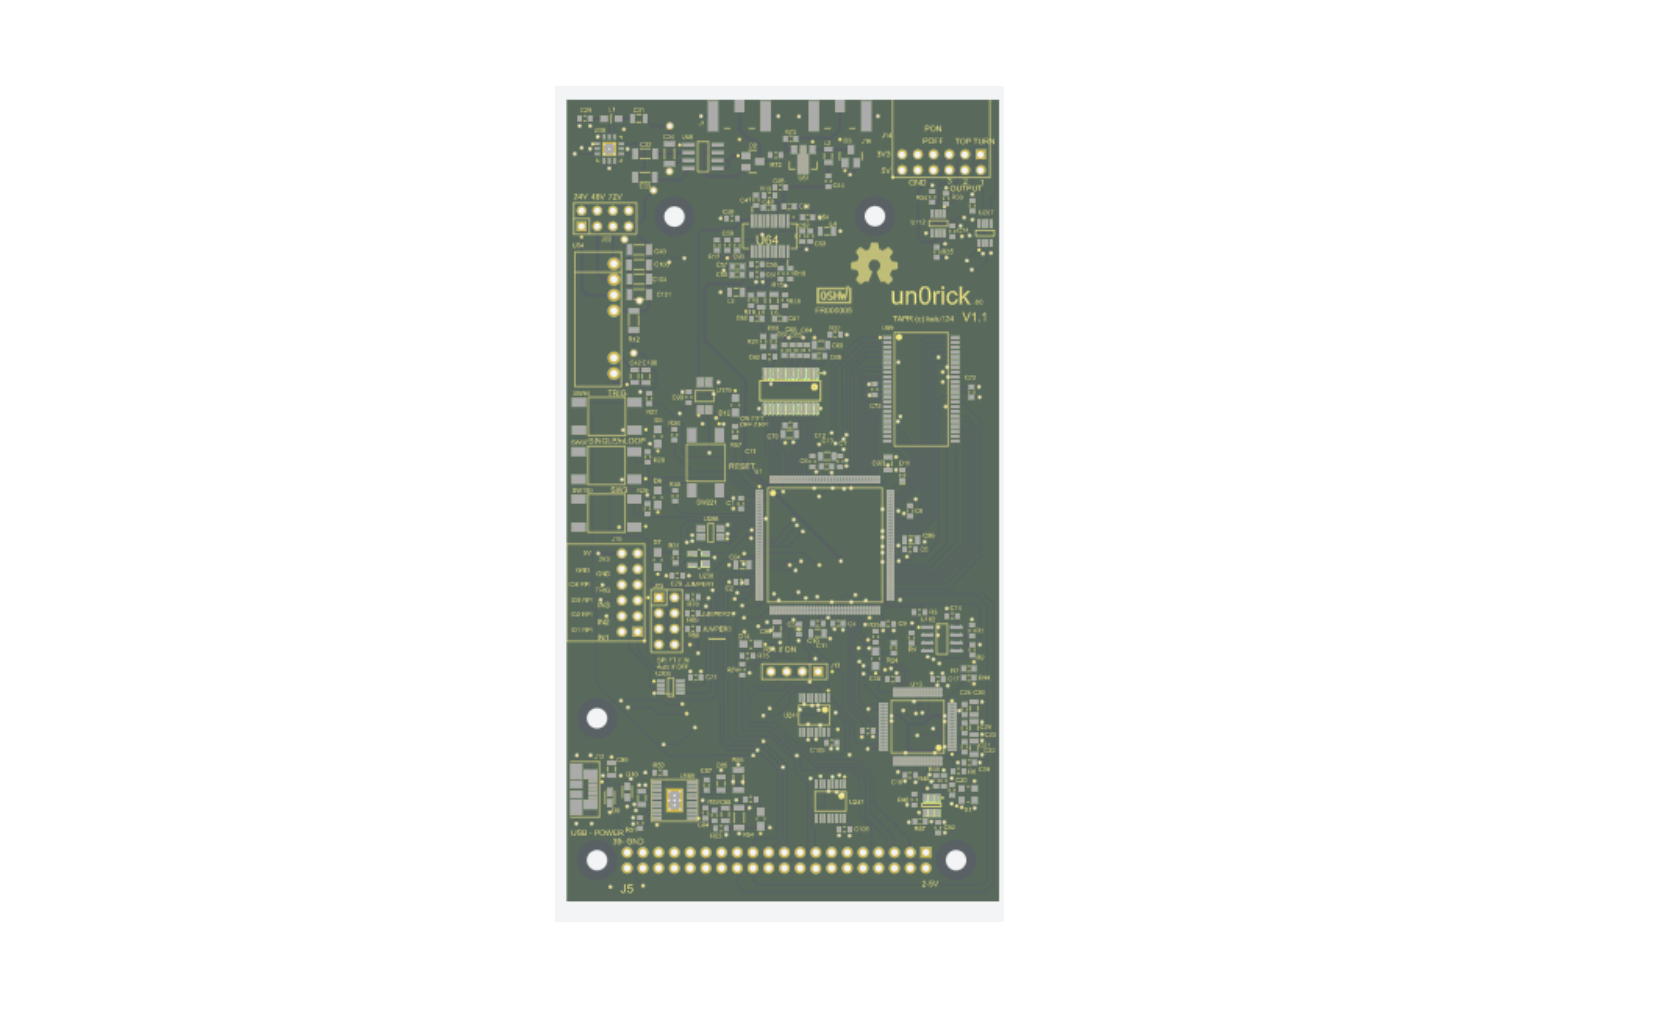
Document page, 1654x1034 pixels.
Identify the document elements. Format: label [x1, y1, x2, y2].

picture [555, 86, 1004, 922]
